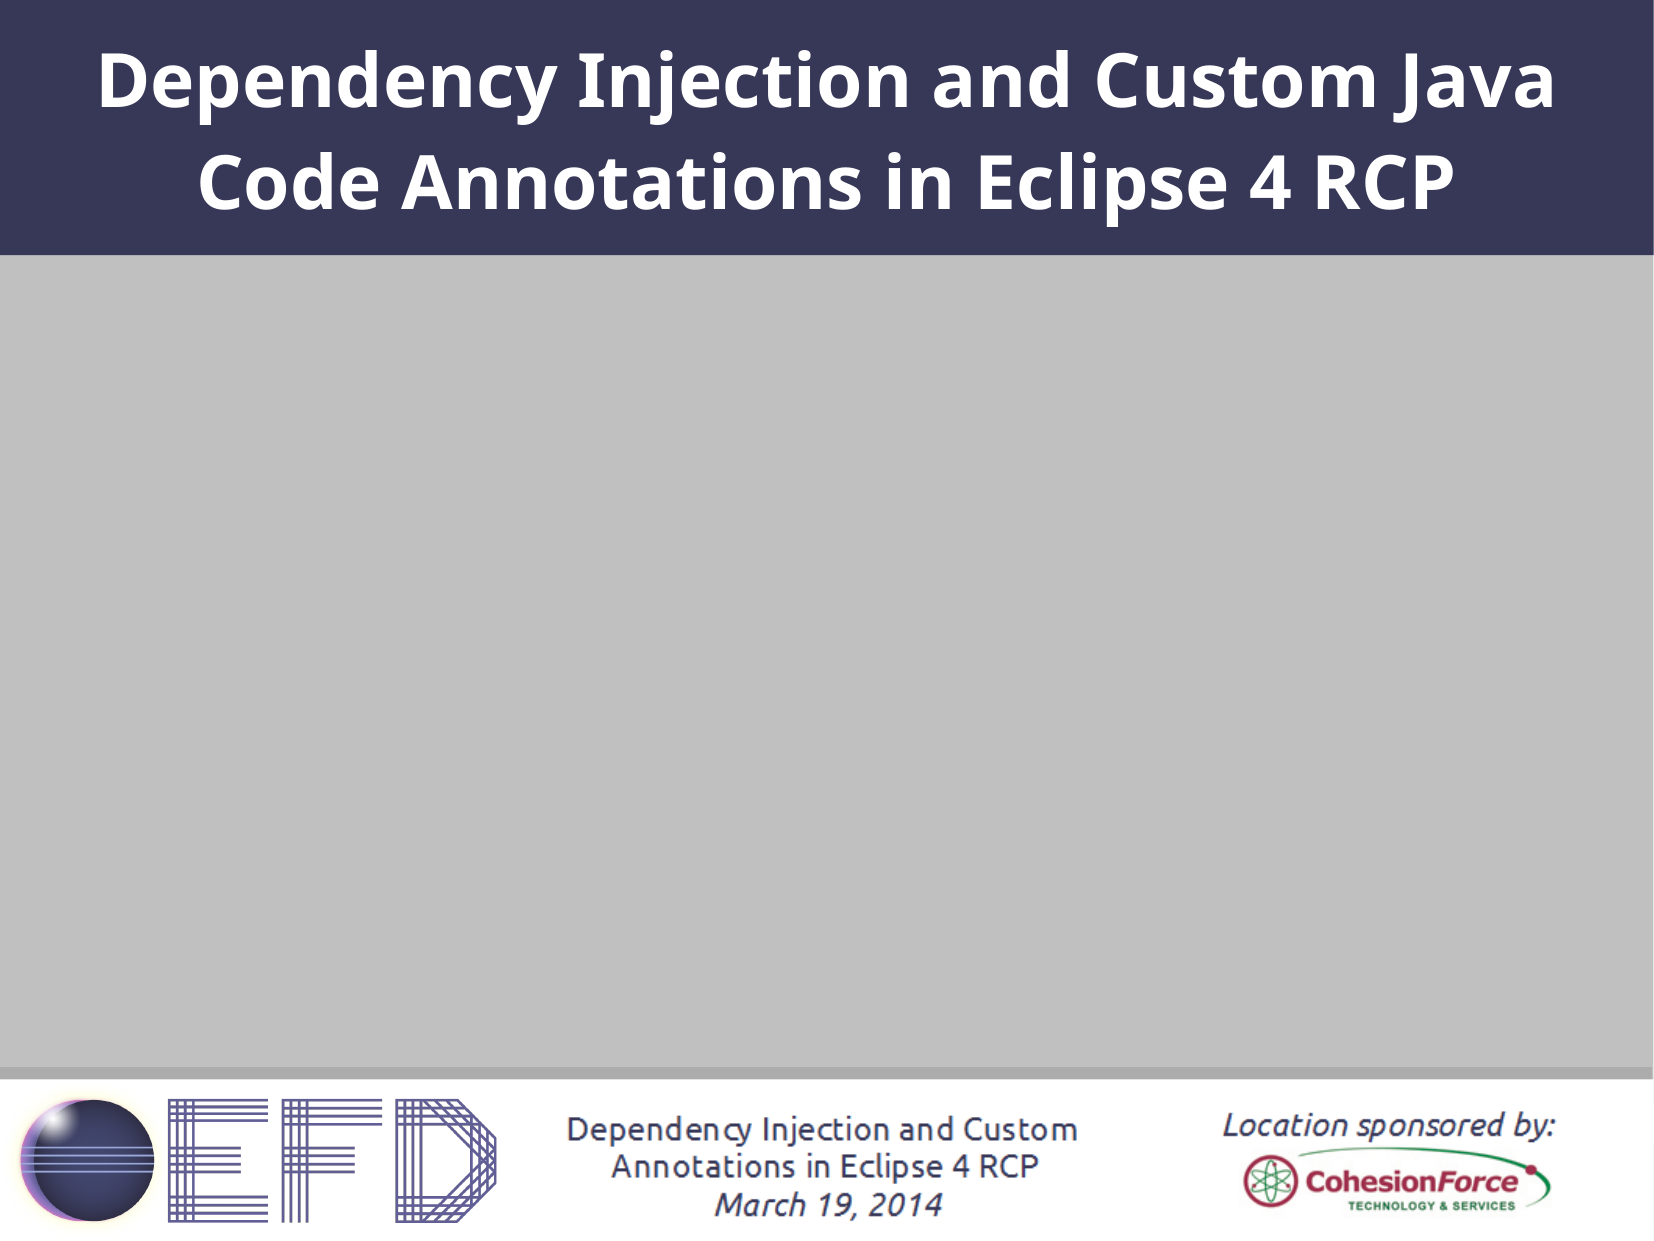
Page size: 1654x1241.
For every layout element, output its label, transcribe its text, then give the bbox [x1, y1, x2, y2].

picture [549, 1082, 1105, 1241]
title Dependency Injection and Custom Java Code Annotations in Eclipse 4 RCP [82, 25, 1571, 233]
picture [1110, 1104, 1654, 1241]
picture [0, 1079, 497, 1241]
